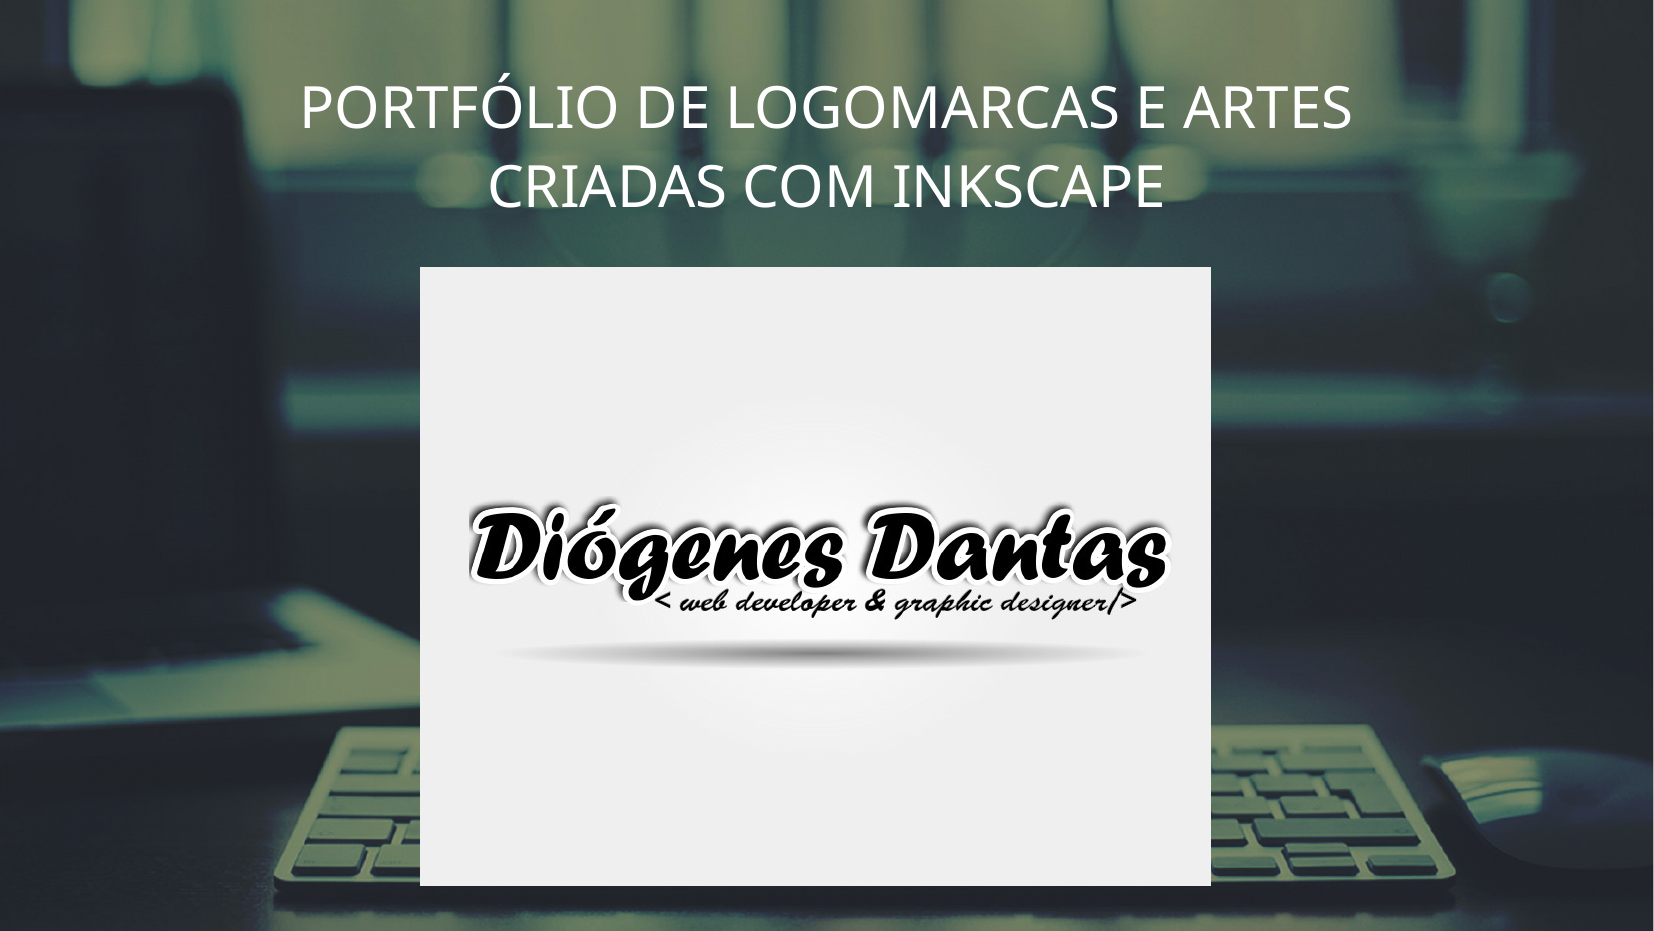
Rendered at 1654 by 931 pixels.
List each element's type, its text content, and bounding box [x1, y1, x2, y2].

text_box PORTFÓLIO DE LOGOMARCAS E ARTES CRIADAS COM INKSCAPE [236, 59, 1418, 263]
picture [0, 0, 1654, 931]
